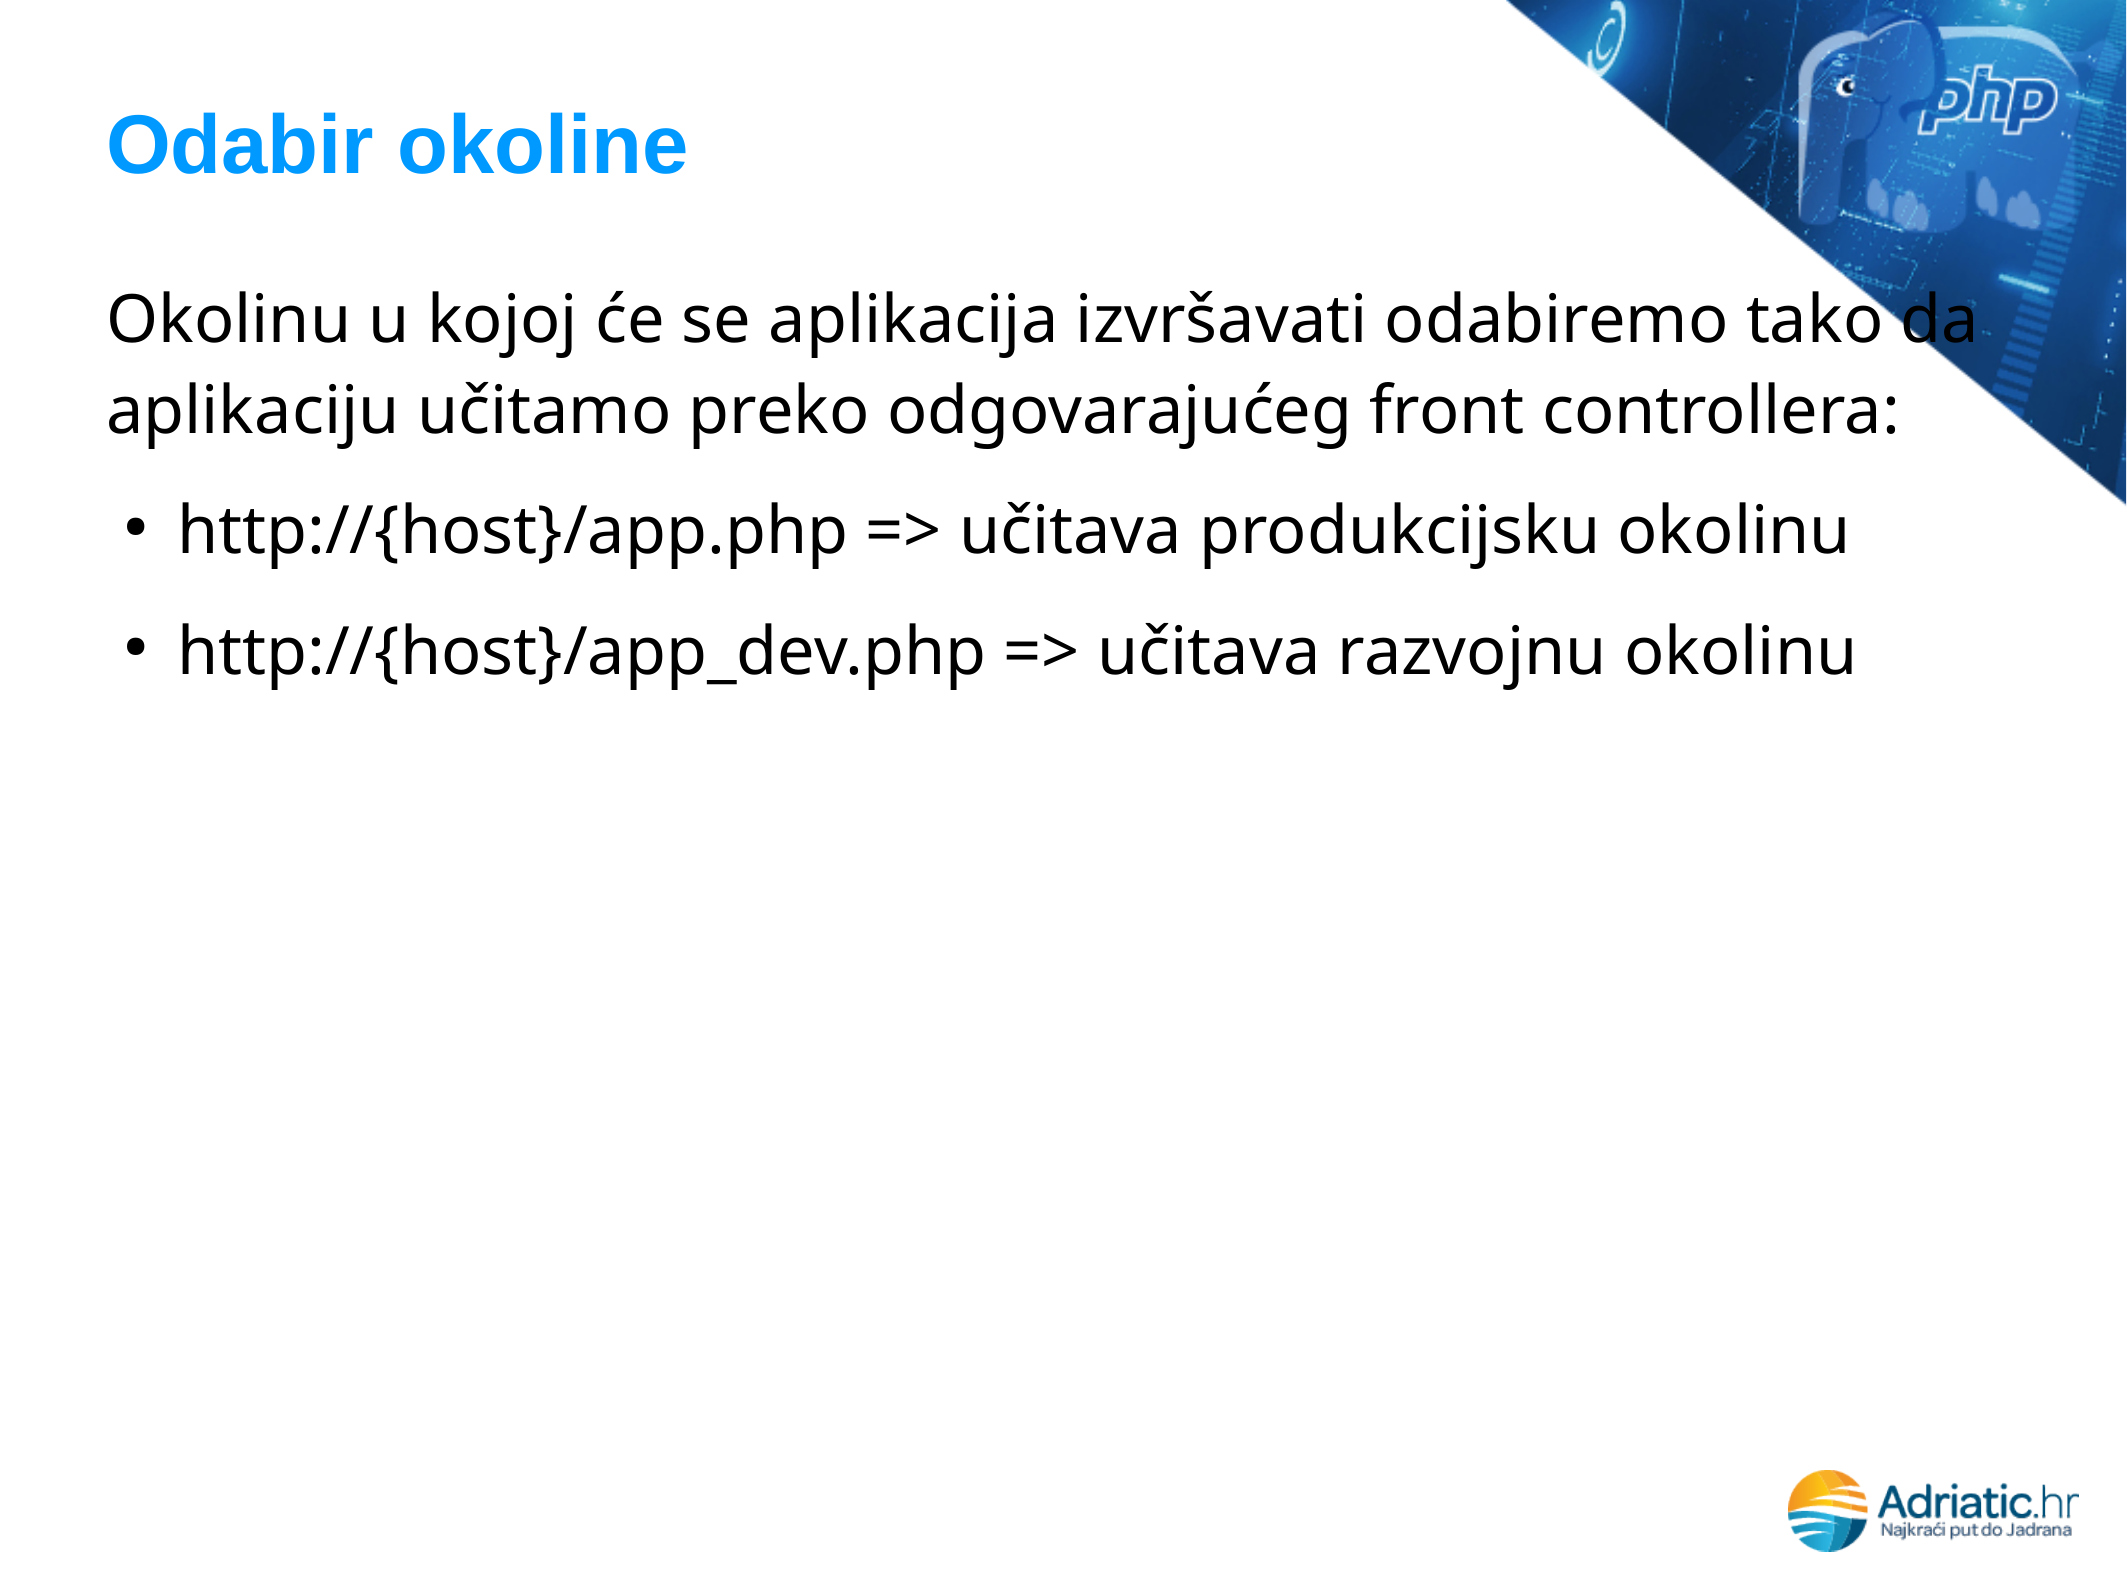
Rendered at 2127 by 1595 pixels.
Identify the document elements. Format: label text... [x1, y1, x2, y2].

picture [1788, 1470, 2079, 1552]
picture [1505, 0, 2127, 625]
list Okolinu u kojoj će se aplikacija izvršavati odabiremo tako da aplikaciju učitamo preko odgovarajućeg front controllera: http://{host}/app.php => učitava produkcijsku okolinu http://{host}/app_dev.php => učitava razvojnu okolinu [106, 271, 2020, 1453]
title Odabir okoline [106, 70, 1630, 219]
